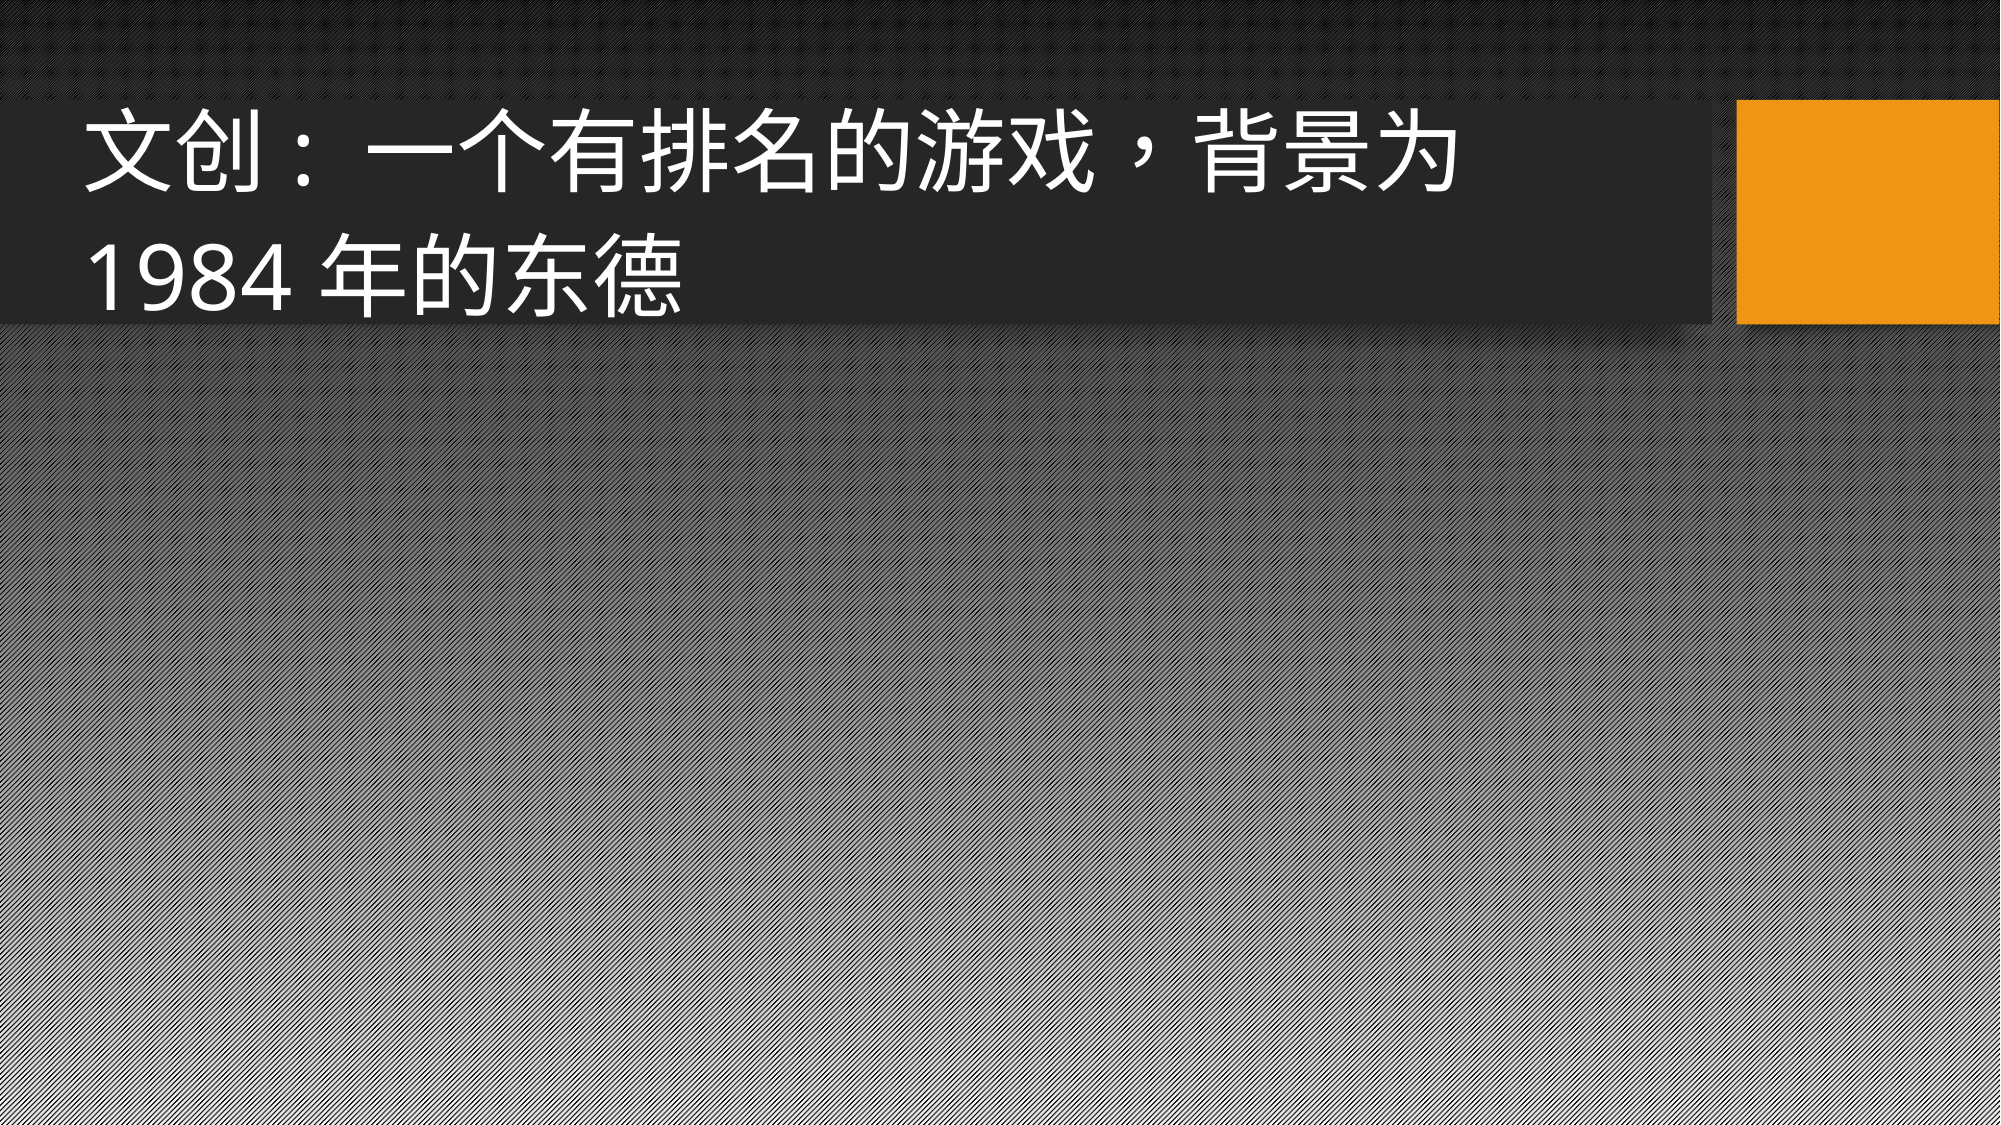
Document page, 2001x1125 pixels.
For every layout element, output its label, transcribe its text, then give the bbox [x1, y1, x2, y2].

picture [0, 0, 2000, 1125]
title 文创: 一个有排名的游戏，背景为1984年的东德 [82, 92, 1660, 333]
